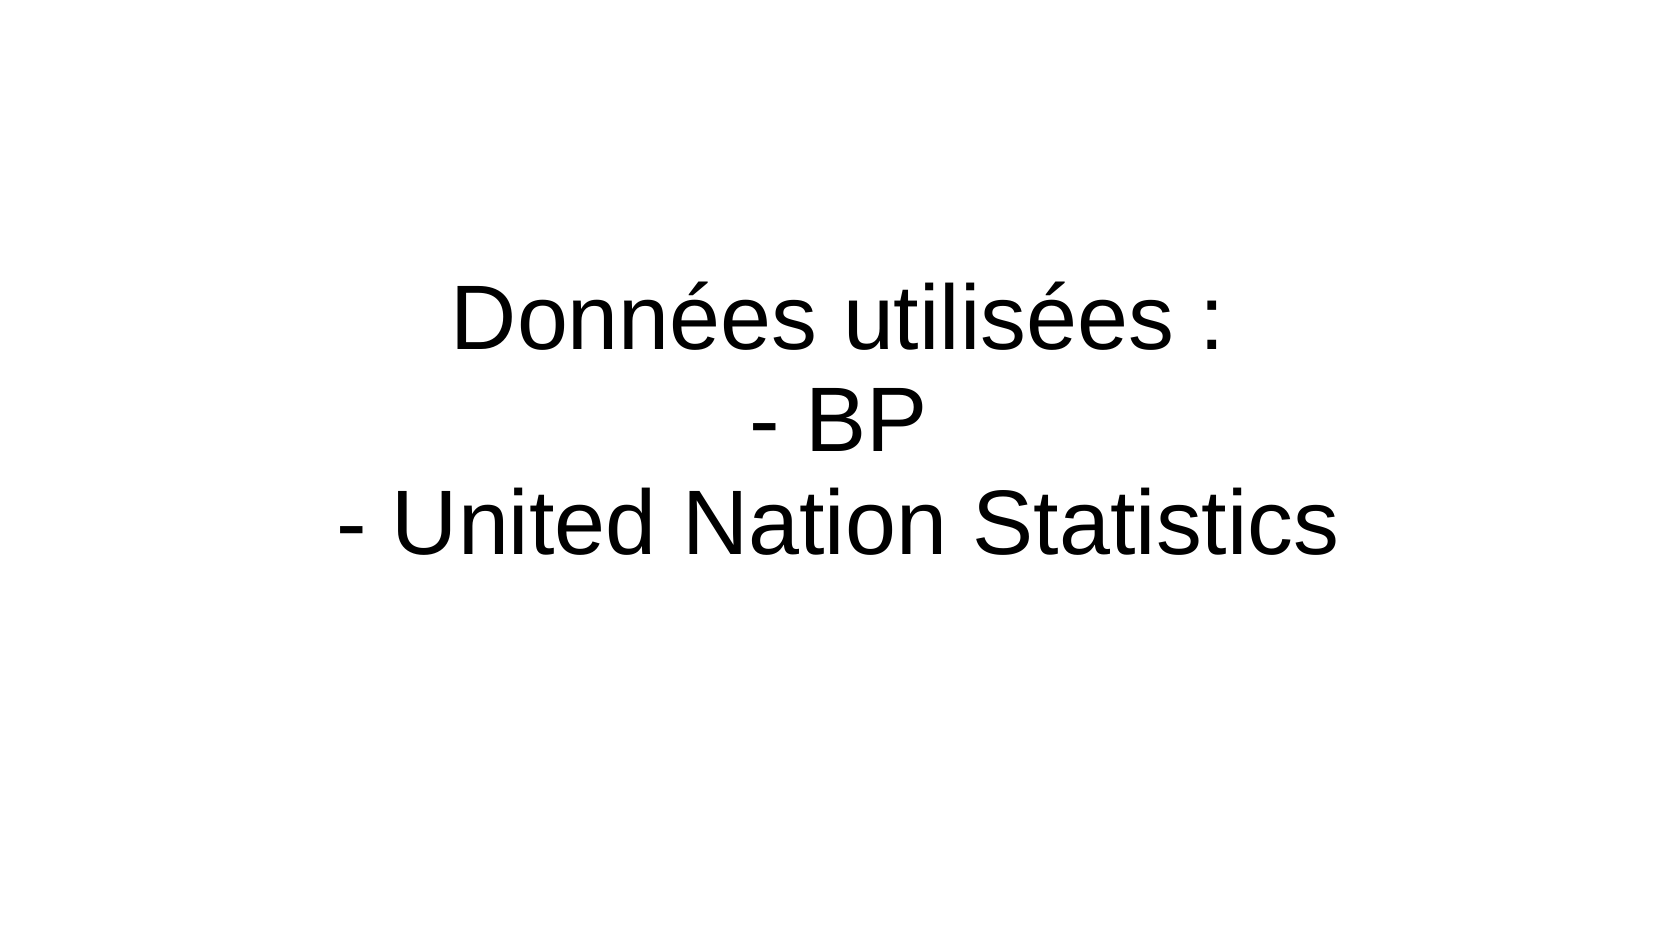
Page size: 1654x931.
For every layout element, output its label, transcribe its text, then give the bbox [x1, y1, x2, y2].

title Données utilisées : - BP - United Nation Statistics [94, 266, 1583, 574]
